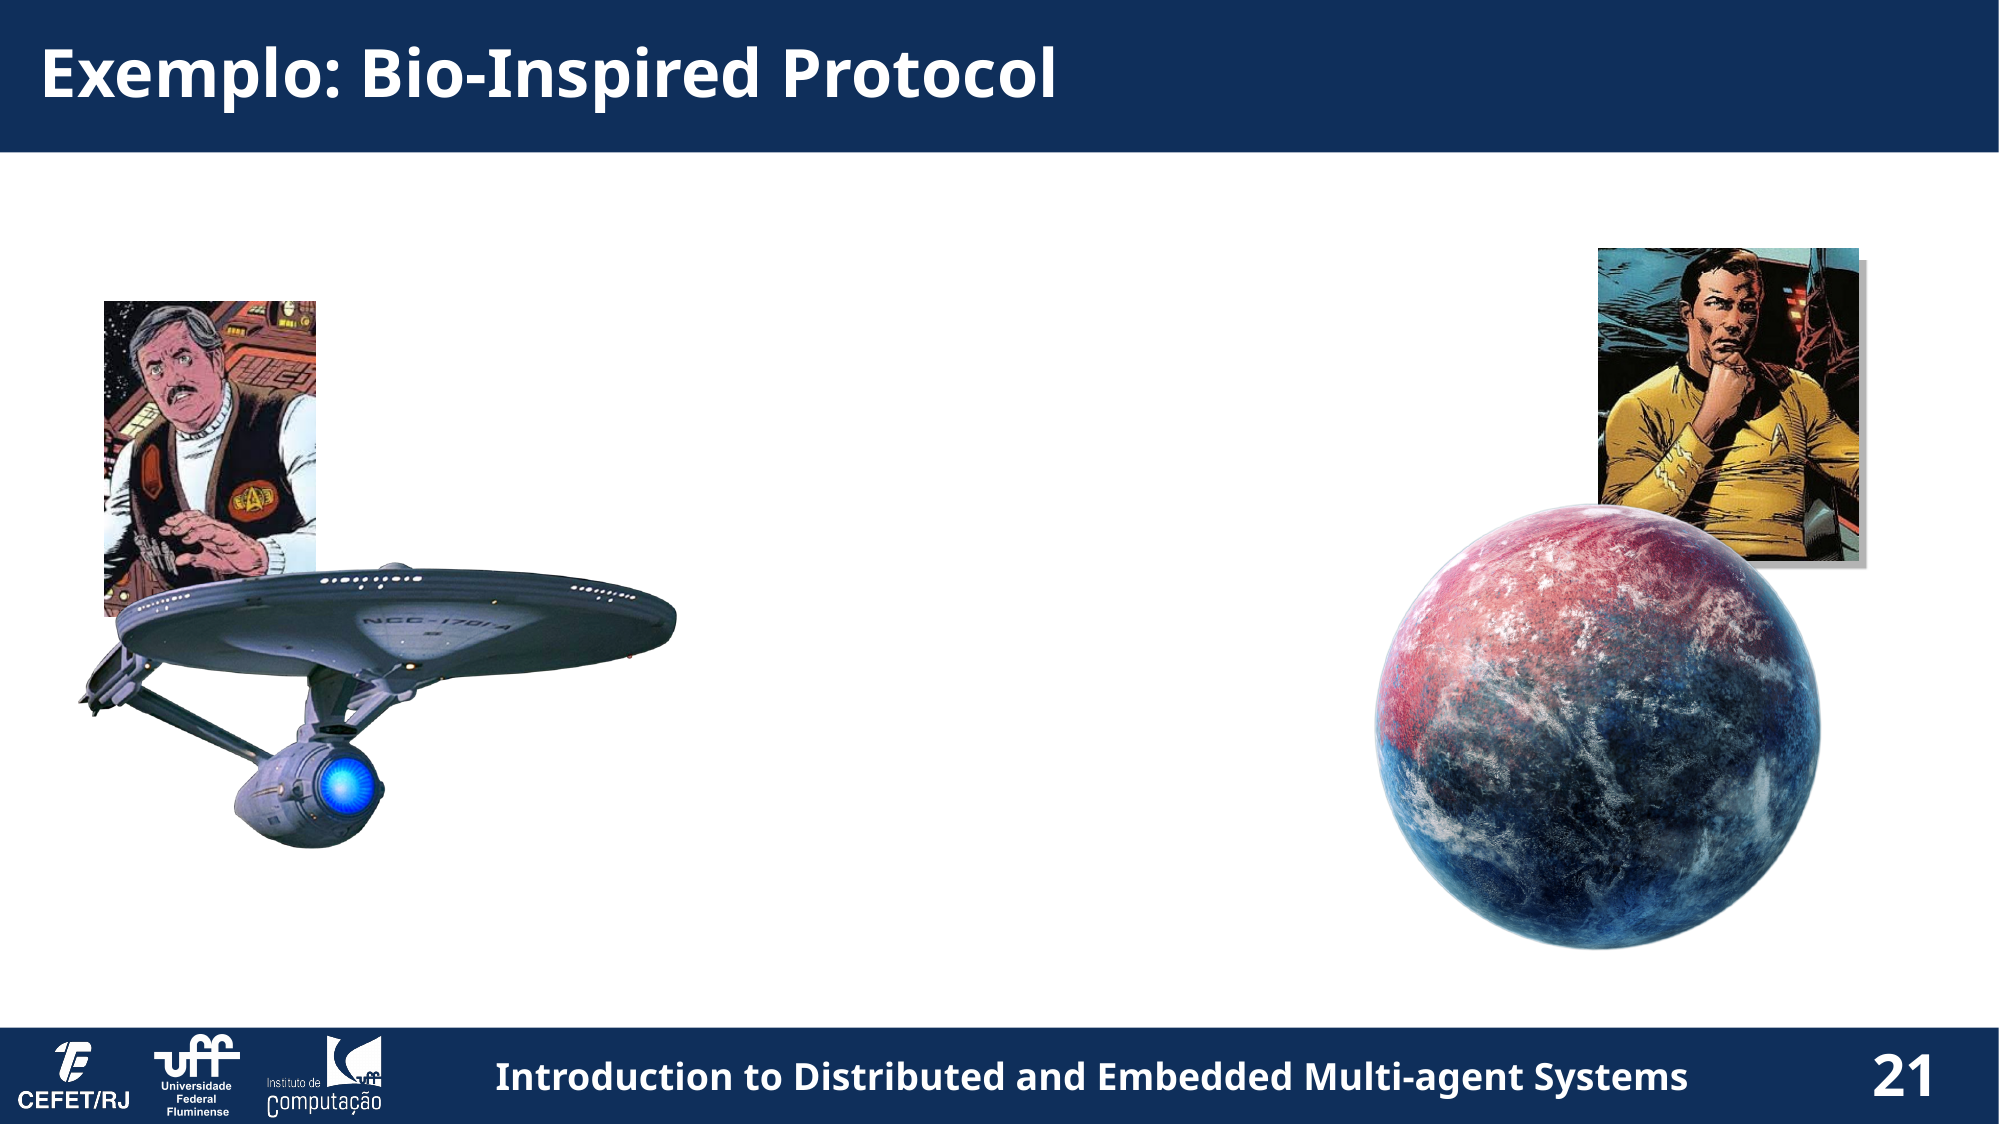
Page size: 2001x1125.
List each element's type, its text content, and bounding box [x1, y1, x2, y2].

picture [265, 1033, 383, 1118]
picture [18, 1021, 129, 1125]
text_box Exemplo: Bio-Inspired Protocol [25, 23, 1999, 119]
picture [1373, 248, 1859, 951]
picture [77, 301, 677, 849]
picture [153, 1033, 241, 1121]
